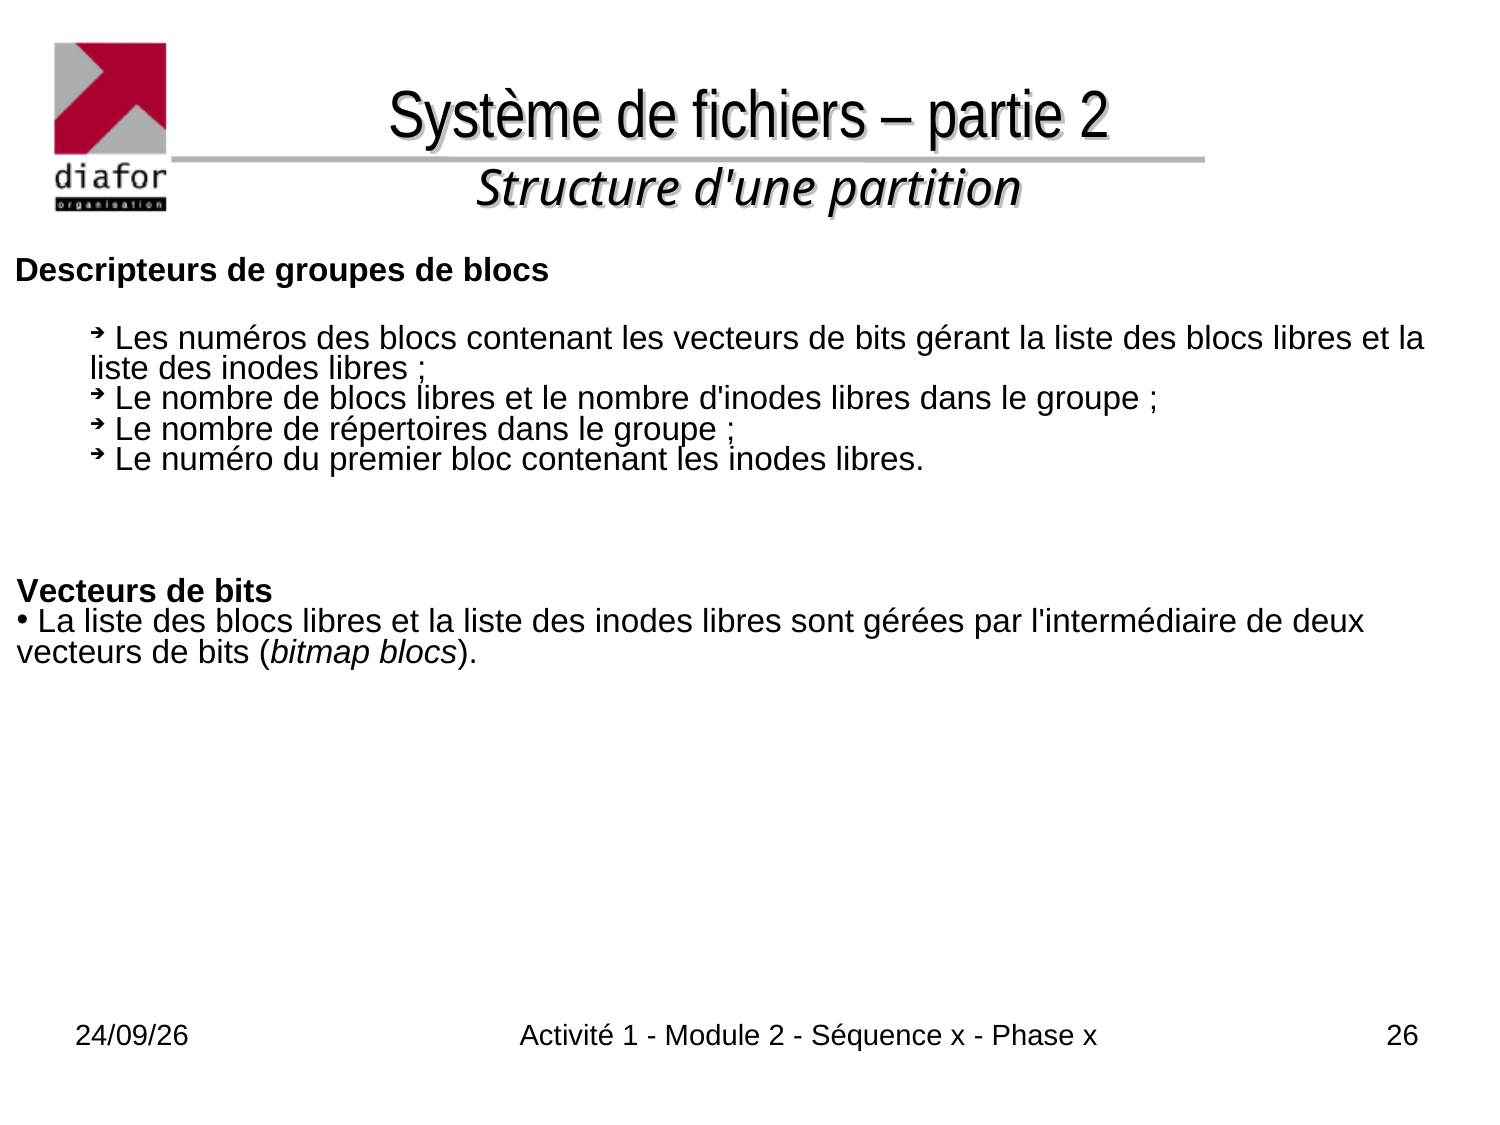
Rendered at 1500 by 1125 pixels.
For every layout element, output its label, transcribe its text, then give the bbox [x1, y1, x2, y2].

picture [53, 42, 168, 213]
title Système de fichiers – partie 2 Structure d'une partition [75, 45, 1426, 250]
text_box Vecteurs de bits La liste des blocs libres et la liste des inodes libres sont gérées par l'intermédiaire de deux vecteurs de bits (bitmap blocs). [1, 571, 1391, 677]
text_box Descripteurs de groupes de blocs Les numéros des blocs contenant les vecteurs de bits gérant la liste des blocs libres et la liste des inodes libres ; Le nombre de blocs libres et le nombre d'inodes libres dans le groupe ; Le nombre de répertoires dans le groupe ; Le numéro du premier bloc contenant les inodes libres. [0, 250, 1452, 484]
